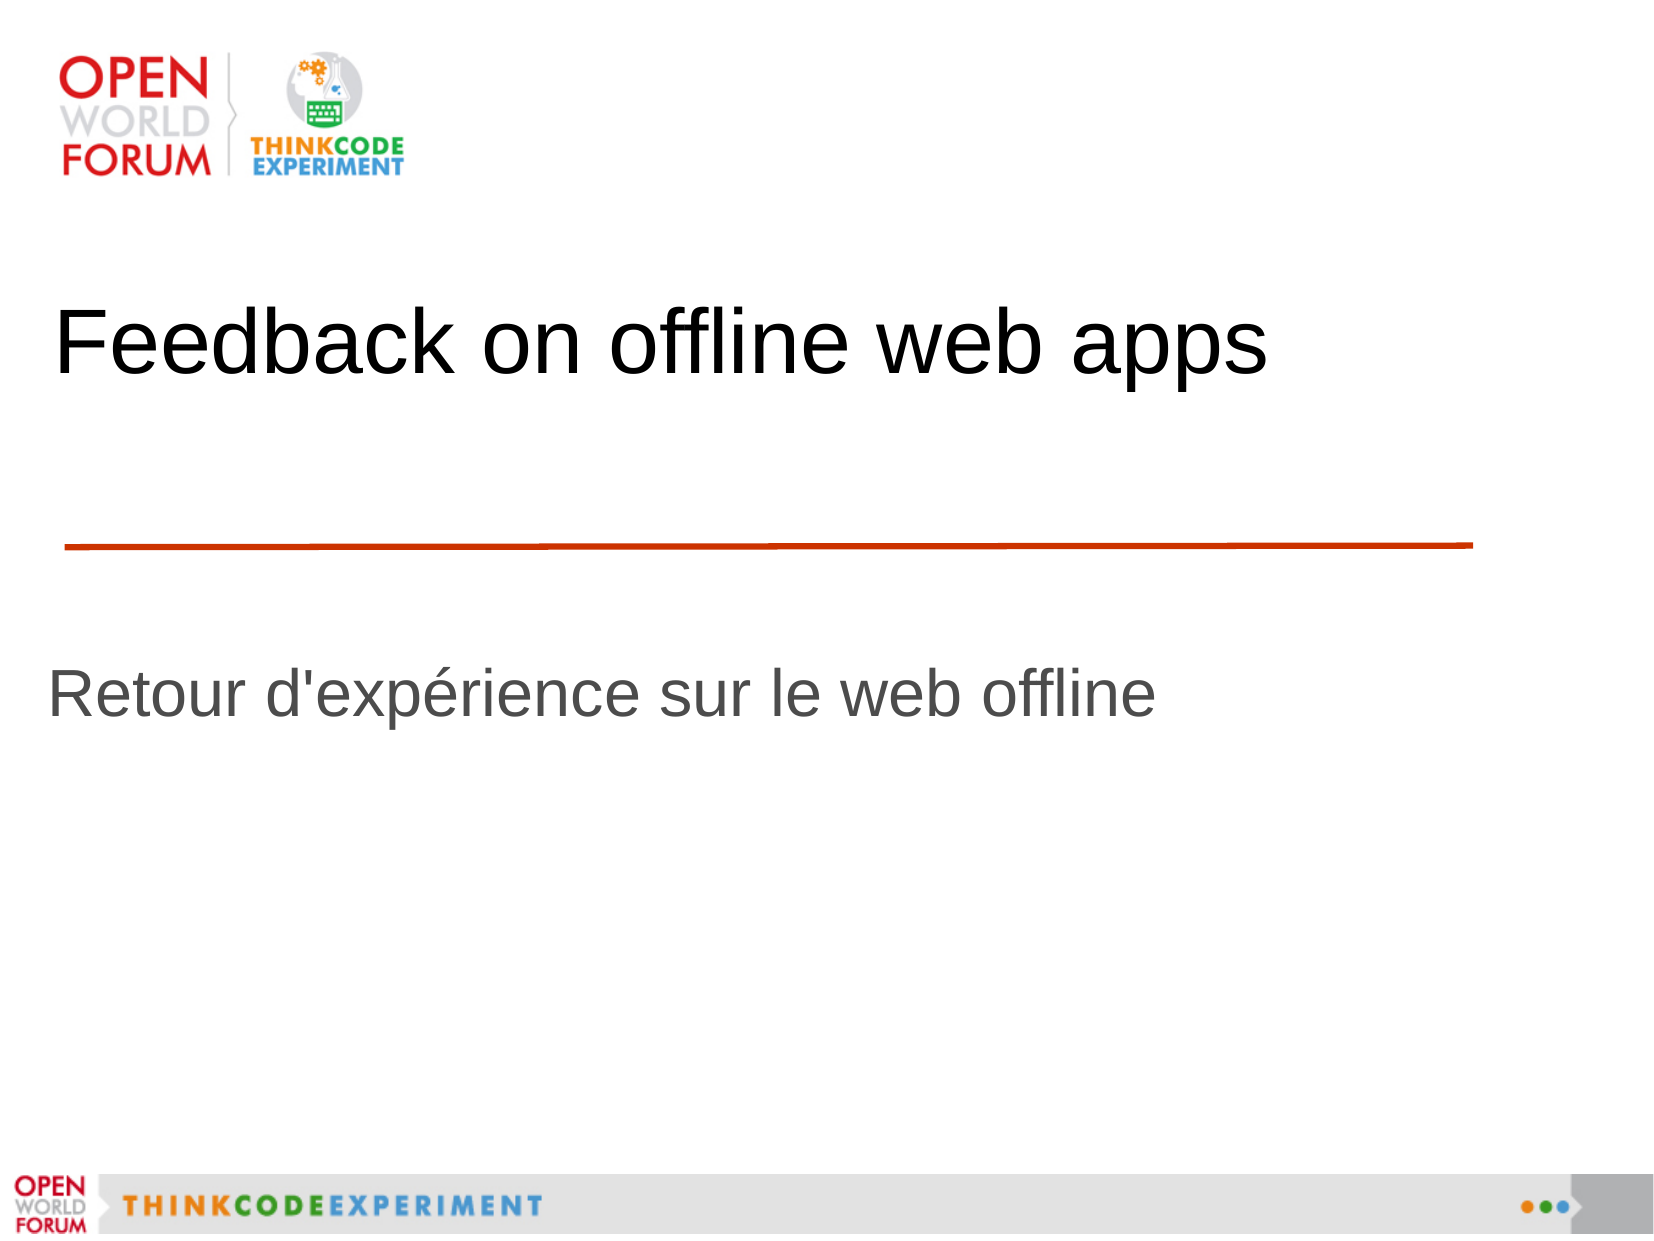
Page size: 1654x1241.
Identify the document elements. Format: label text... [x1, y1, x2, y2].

list Feedback on offline web apps [0, 290, 1518, 488]
picture [0, 1174, 1654, 1234]
title Retour d'expérience sur le web offline [47, 597, 1536, 790]
picture [59, 51, 405, 178]
